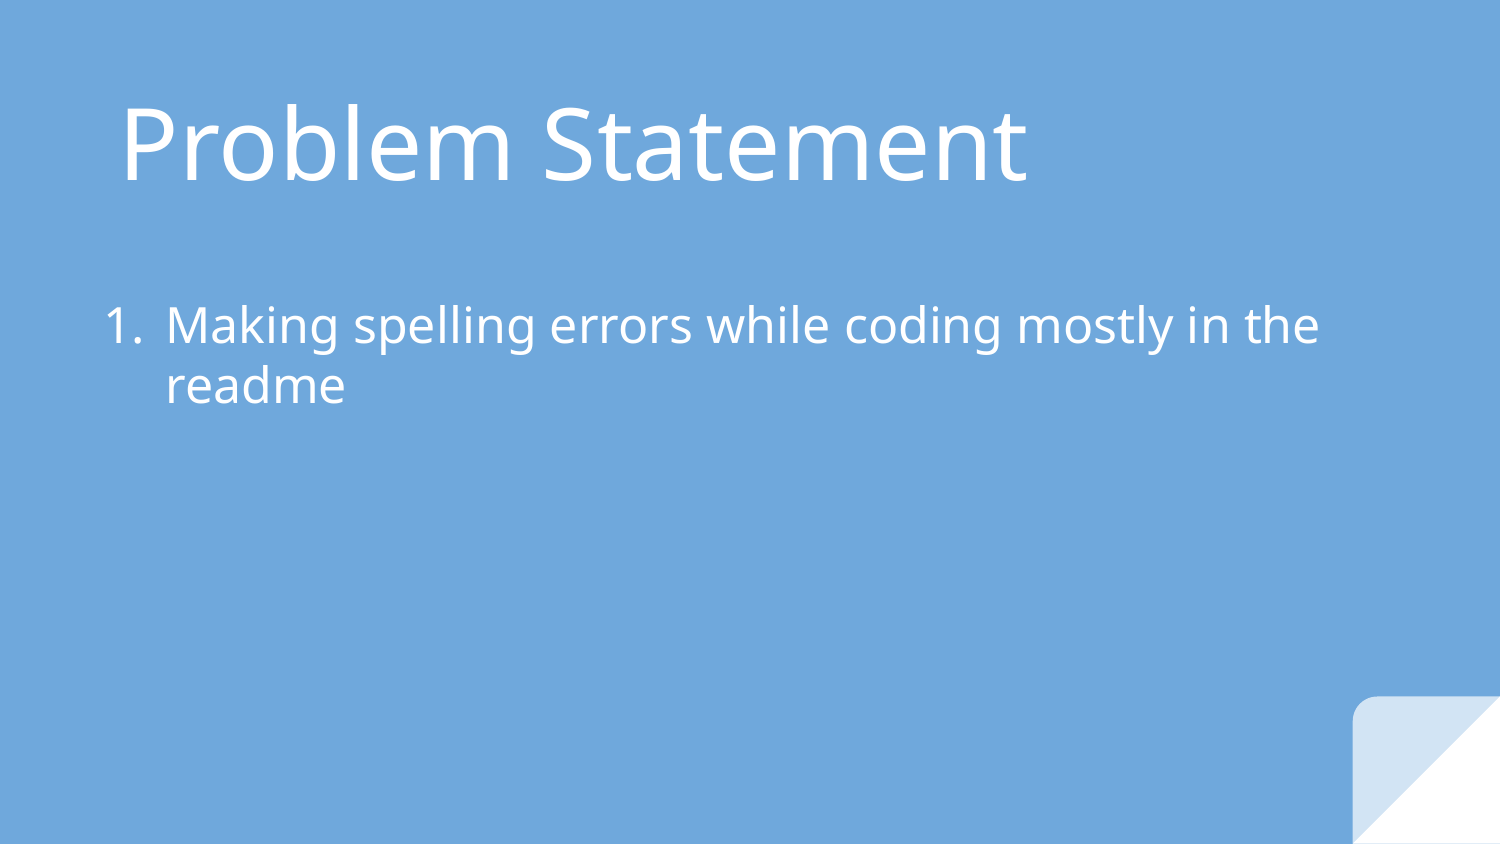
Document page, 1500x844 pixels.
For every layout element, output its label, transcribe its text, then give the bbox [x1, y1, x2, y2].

title Problem Statement [103, 62, 1453, 216]
subtitle Making spelling errors while coding mostly in the readme [75, 278, 1425, 774]
